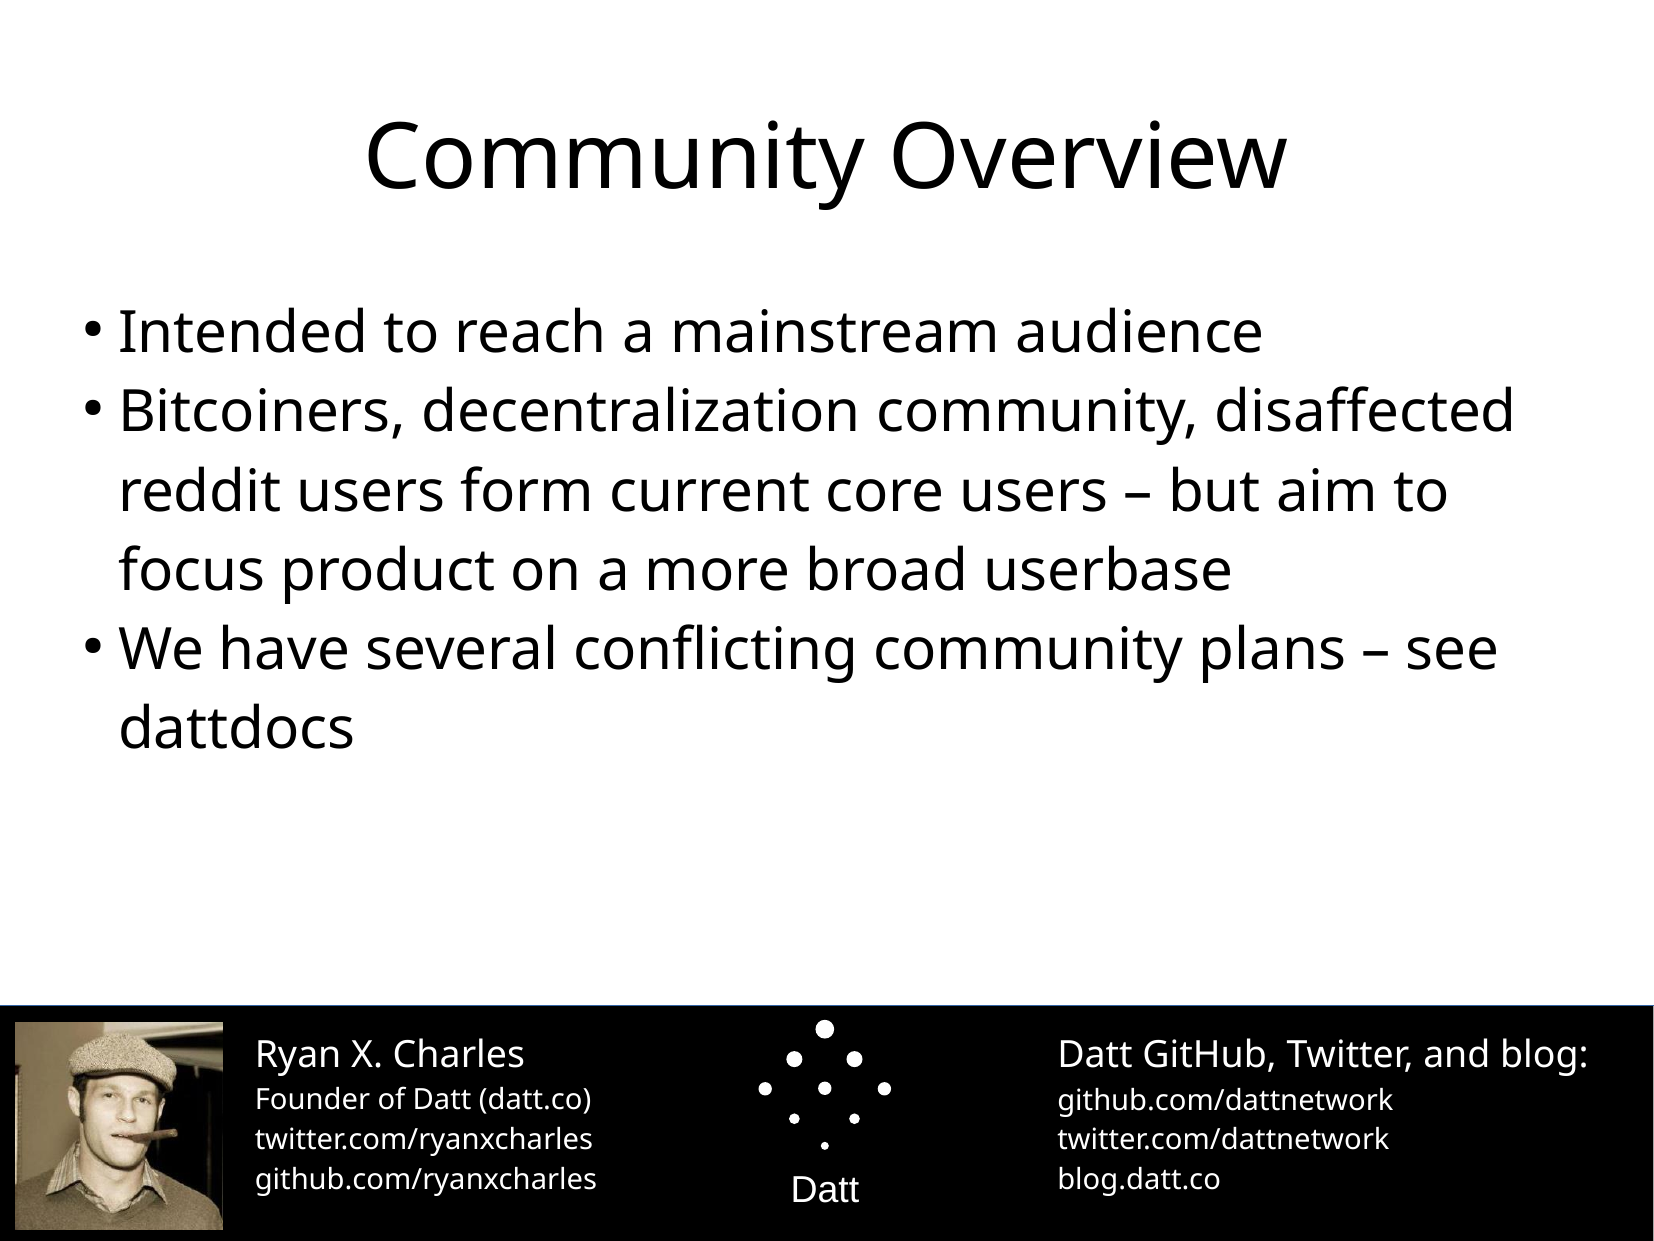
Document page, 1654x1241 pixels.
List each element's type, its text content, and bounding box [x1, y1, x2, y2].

picture [15, 1022, 223, 1231]
text_box [0, 1005, 1654, 1241]
picture [757, 1017, 893, 1153]
text_box Datt GitHub, Twitter, and blog: github.com/dattnetwork twitter.com/dattnetwork blog.datt.co [1042, 1020, 1654, 1241]
title Community Overview [82, 49, 1571, 257]
subtitle Intended to reach a mainstream audience Bitcoiners, decentralization community, disaffected reddit users form current core users – but aim to focus product on a more broad userbase We have several conflicting community plans – see dattdocs [82, 290, 1571, 991]
text_box Datt [735, 1161, 916, 1241]
text_box Ryan X. Charles Founder of Datt (datt.co) twitter.com/ryanxcharles github.com/ryanxcharles [240, 1020, 976, 1241]
